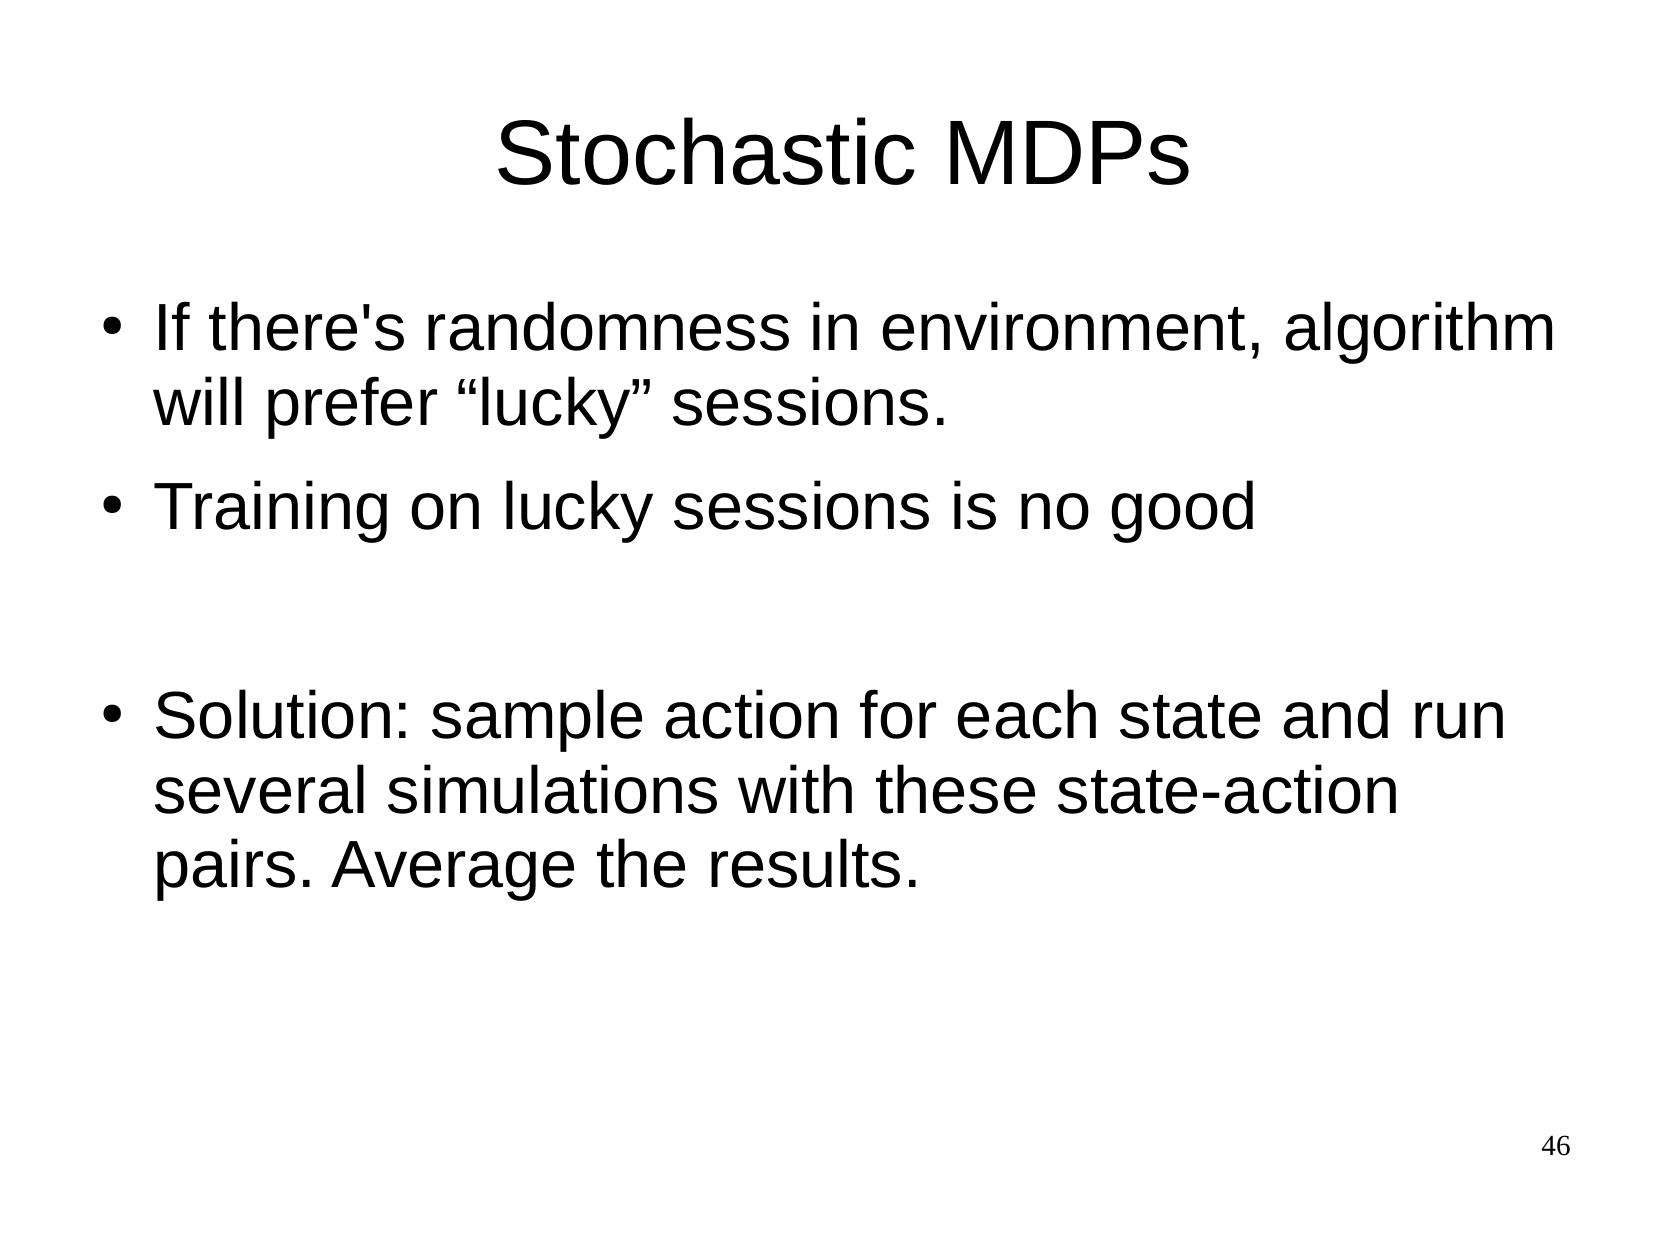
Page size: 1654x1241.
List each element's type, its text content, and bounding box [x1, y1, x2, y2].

list If there's randomness in environment, algorithm will prefer “lucky” sessions. Training on lucky sessions is no good Solution: sample action for each state and run several simulations with these state-action pairs. Average the results. [82, 290, 1571, 1241]
title Stochastic MDPs [82, 49, 1571, 257]
